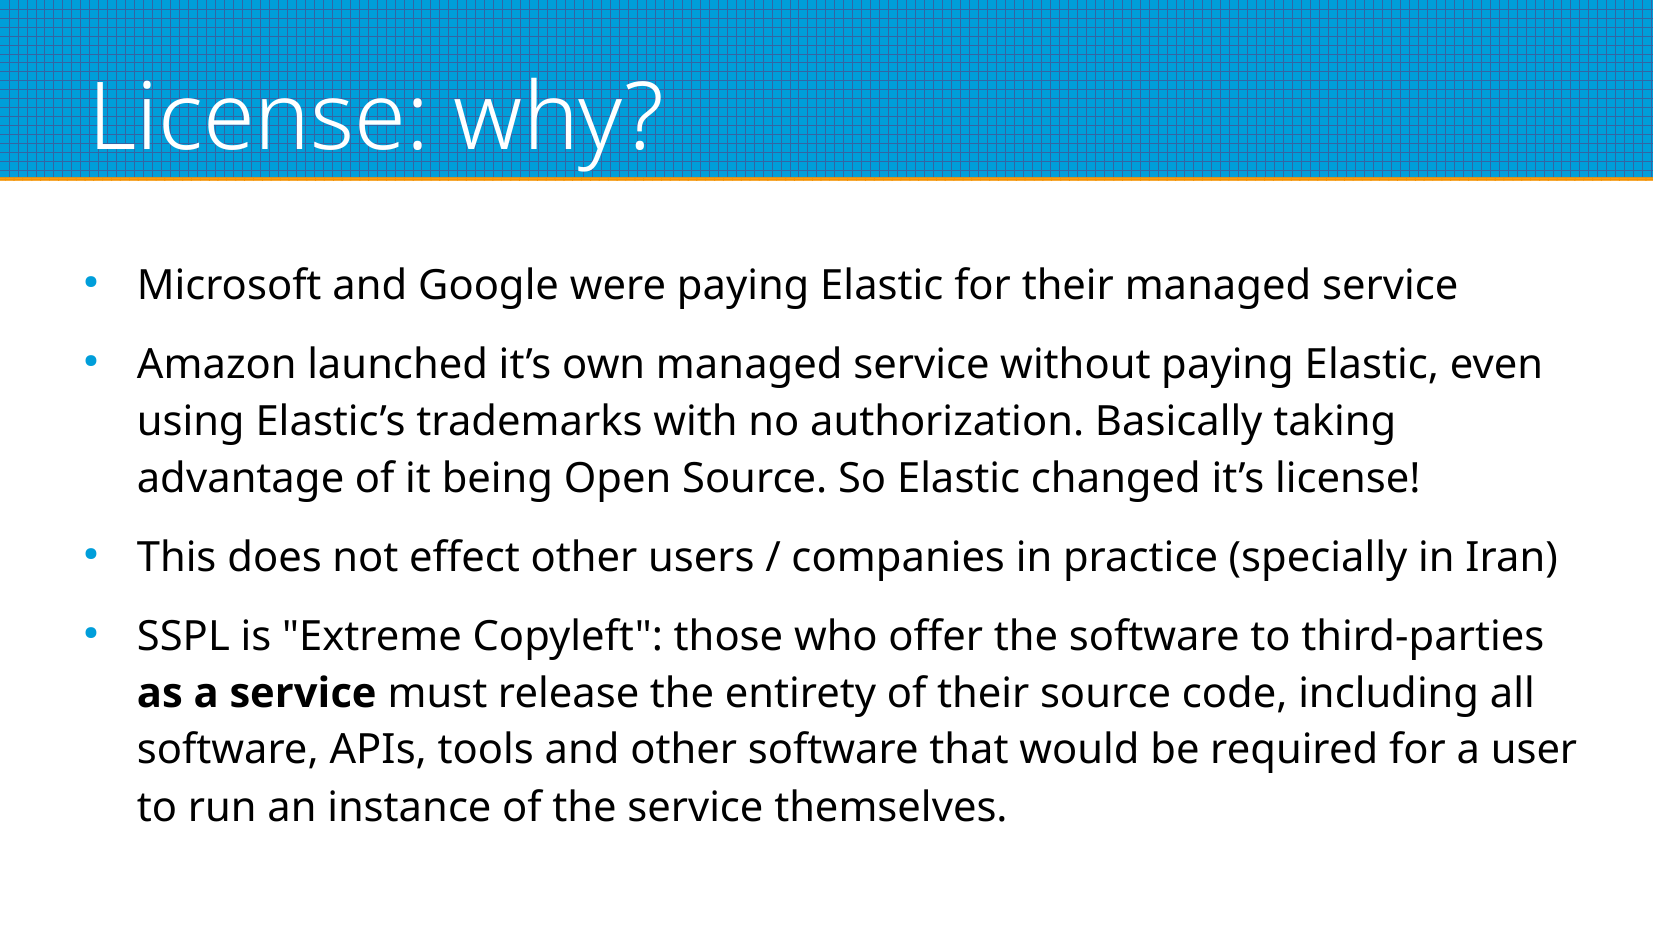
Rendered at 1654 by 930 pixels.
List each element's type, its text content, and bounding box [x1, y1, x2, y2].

title License: why? [88, 14, 1565, 175]
list Microsoft and Google were paying Elastic for their managed service Amazon launched it’s own managed service without paying Elastic, even using Elastic’s trademarks with no authorization. Basically taking advantage of it being Open Source. So Elastic changed it’s license! This does not effect other users / companies in practice (specially in Iran) SSPL is "Extreme Copyleft": those who offer the software to third-parties as a service must release the entirety of their source code, including all software, APIs, tools and other software that would be required for a user to run an instance of the service themselves. [65, 175, 1583, 891]
